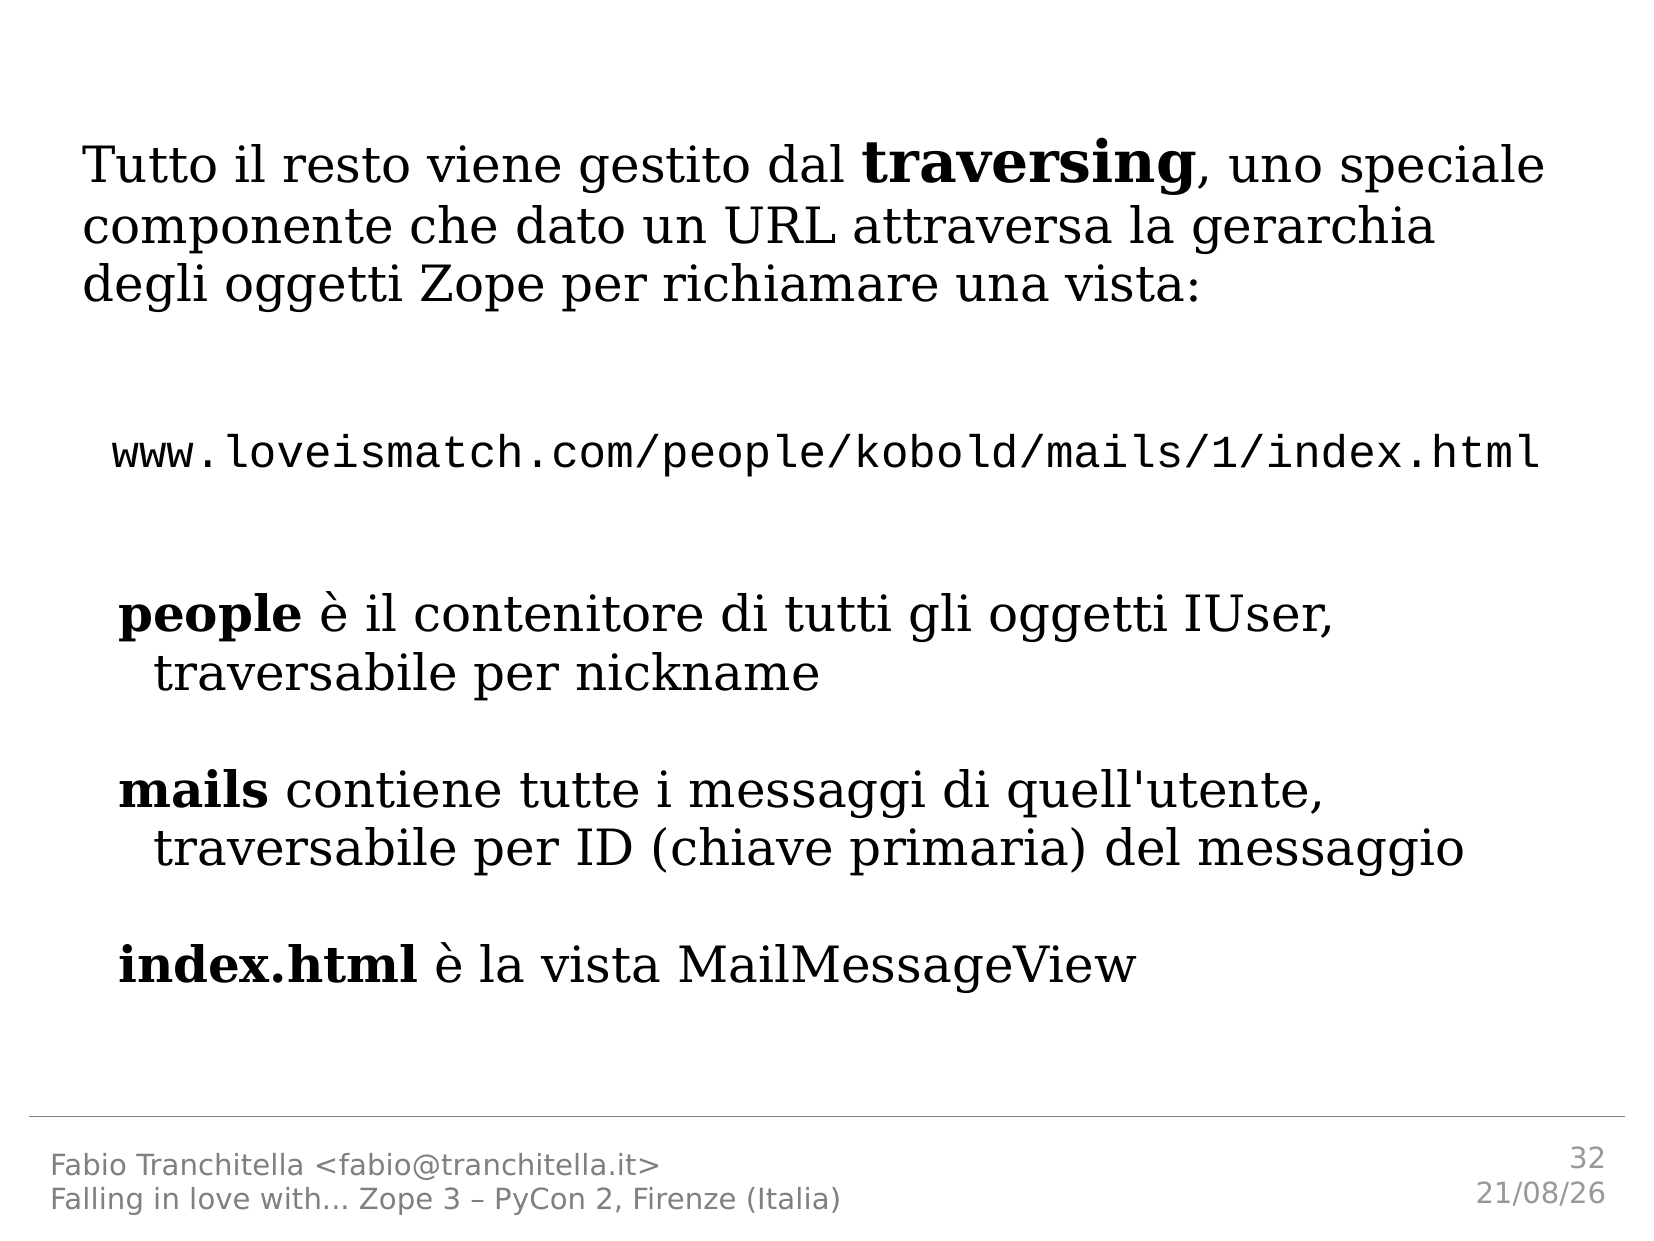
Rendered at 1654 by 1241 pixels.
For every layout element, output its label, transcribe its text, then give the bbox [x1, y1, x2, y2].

subtitle Tutto il resto viene gestito dal traversing, uno speciale componente che dato un URL attraversa la gerarchia degli oggetti Zope per richiamare una vista: www.loveismatch.com/people/kobold/mails/1/index.html people è il contenitore di tutti gli oggetti IUser, traversabile per nickname mails contiene tutte i messaggi di quell'utente, traversabile per ID (chiave primaria) del messaggio index.html è la vista MailMessageView [82, 59, 1571, 1063]
